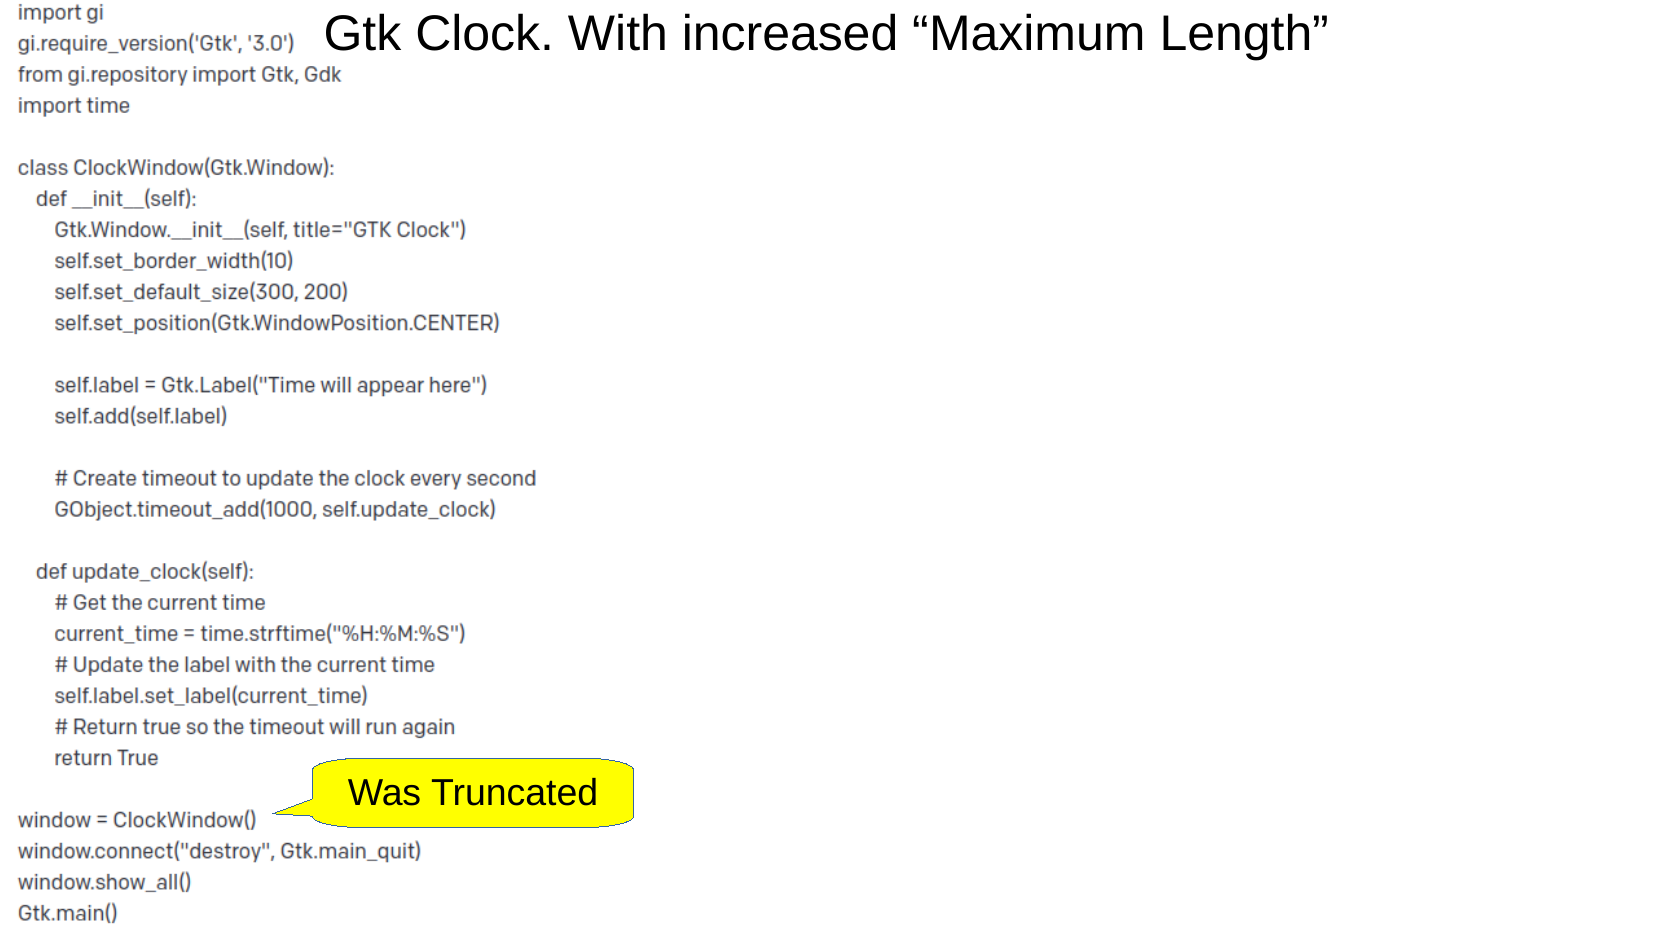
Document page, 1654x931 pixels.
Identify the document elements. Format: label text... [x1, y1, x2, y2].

picture [1, 0, 555, 931]
title Gtk Clock. With increased “Maximum Length” [82, 0, 1571, 67]
text_box Was Truncated [272, 758, 634, 828]
